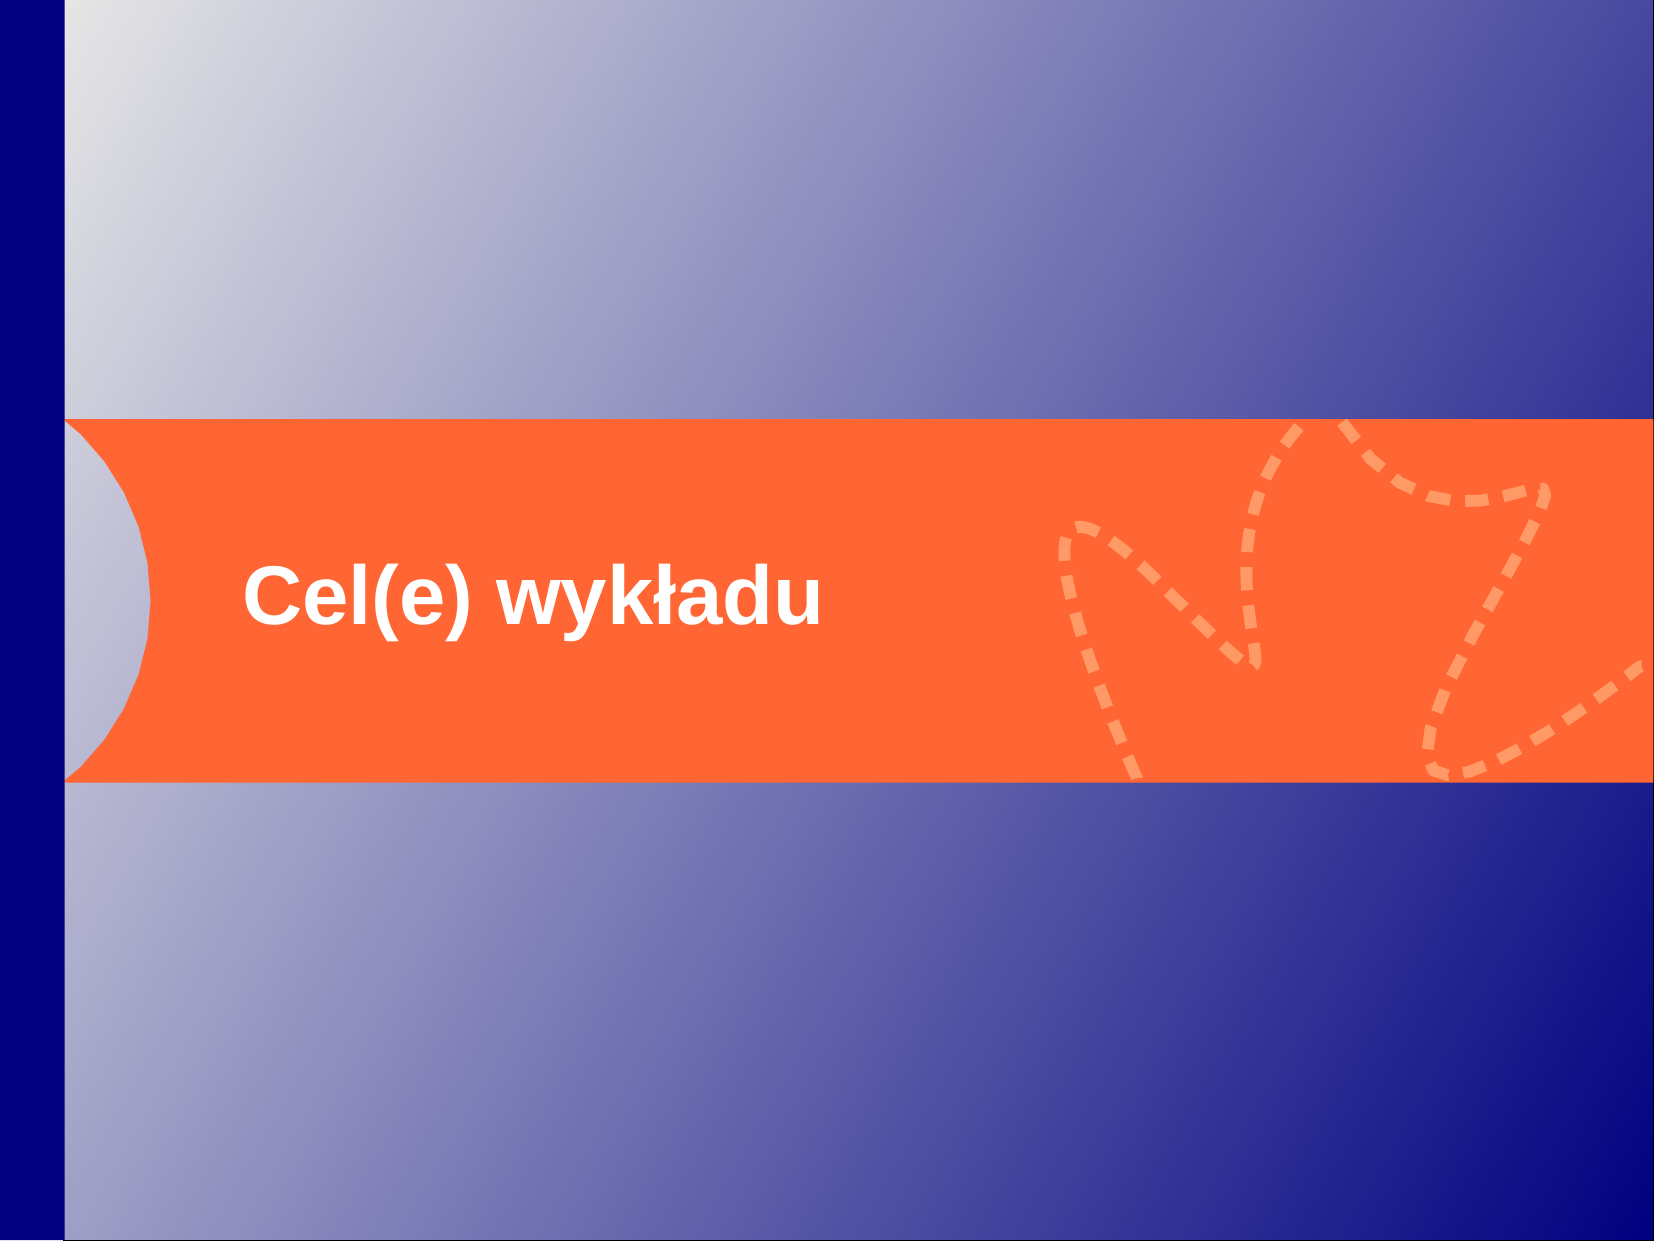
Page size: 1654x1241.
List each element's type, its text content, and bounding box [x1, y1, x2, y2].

title Cel(e) wykładu [242, 474, 1111, 727]
